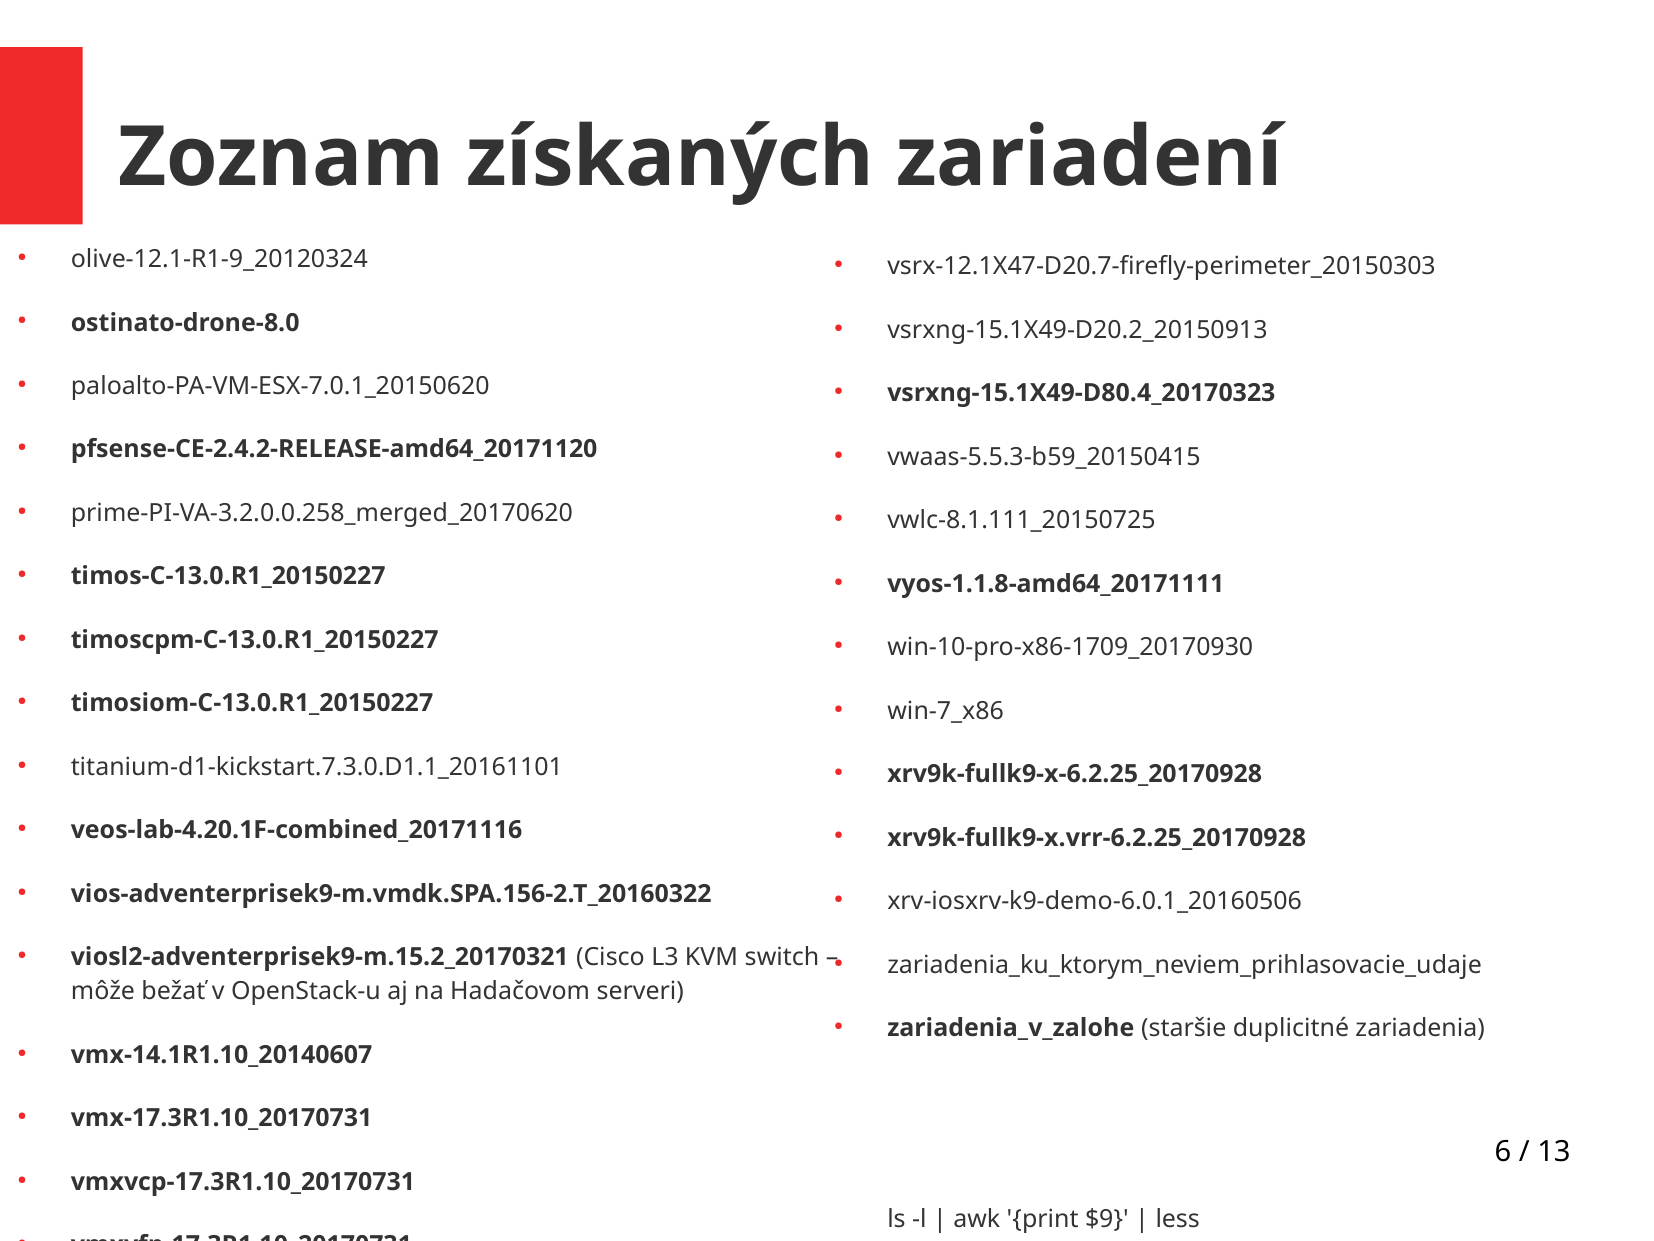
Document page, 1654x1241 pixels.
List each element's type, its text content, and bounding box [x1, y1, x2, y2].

list olive-12.1-R1-9_20120324 ostinato-drone-8.0 paloalto-PA-VM-ESX-7.0.1_20150620 pfsense-CE-2.4.2-RELEASE-amd64_20171120 prime-PI-VA-3.2.0.0.258_merged_20170620 timos-C-13.0.R1_20150227 timoscpm-C-13.0.R1_20150227 timosiom-C-13.0.R1_20150227 titanium-d1-kickstart.7.3.0.D1.1_20161101 veos-lab-4.20.1F-combined_20171116 vios-adventerprisek9-m.vmdk.SPA.156-2.T_20160322 viosl2-adventerprisek9-m.15.2_20170321 (Cisco L3 KVM switch – môže bežať v OpenStack-u aj na Hadačovom serveri) vmx-14.1R1.10_20140607 vmx-17.3R1.10_20170731 vmxvcp-17.3R1.10_20170731 vmxvfp-17.3R1.10_20170731 vsrx-12.1X47-D15.4-firefly-perimeter_20141112 [0, 240, 871, 1241]
list vsrx-12.1X47-D20.7-firefly-perimeter_20150303 vsrxng-15.1X49-D20.2_20150913 vsrxng-15.1X49-D80.4_20170323 vwaas-5.5.3-b59_20150415 vwlc-8.1.111_20150725 vyos-1.1.8-amd64_20171111 win-10-pro-x86-1709_20170930 win-7_x86 xrv9k-fullk9-x-6.2.25_20170928 xrv9k-fullk9-x.vrr-6.2.25_20170928 xrv-iosxrv-k9-demo-6.0.1_20160506 zariadenia_ku_ktorym_neviem_prihlasovacie_udaje zariadenia_v_zalohe (staršie duplicitné zariadenia) ls -l | awk '{print $9}' | less [816, 247, 1654, 1241]
title Zoznam získaných zariadení [118, 49, 1571, 247]
